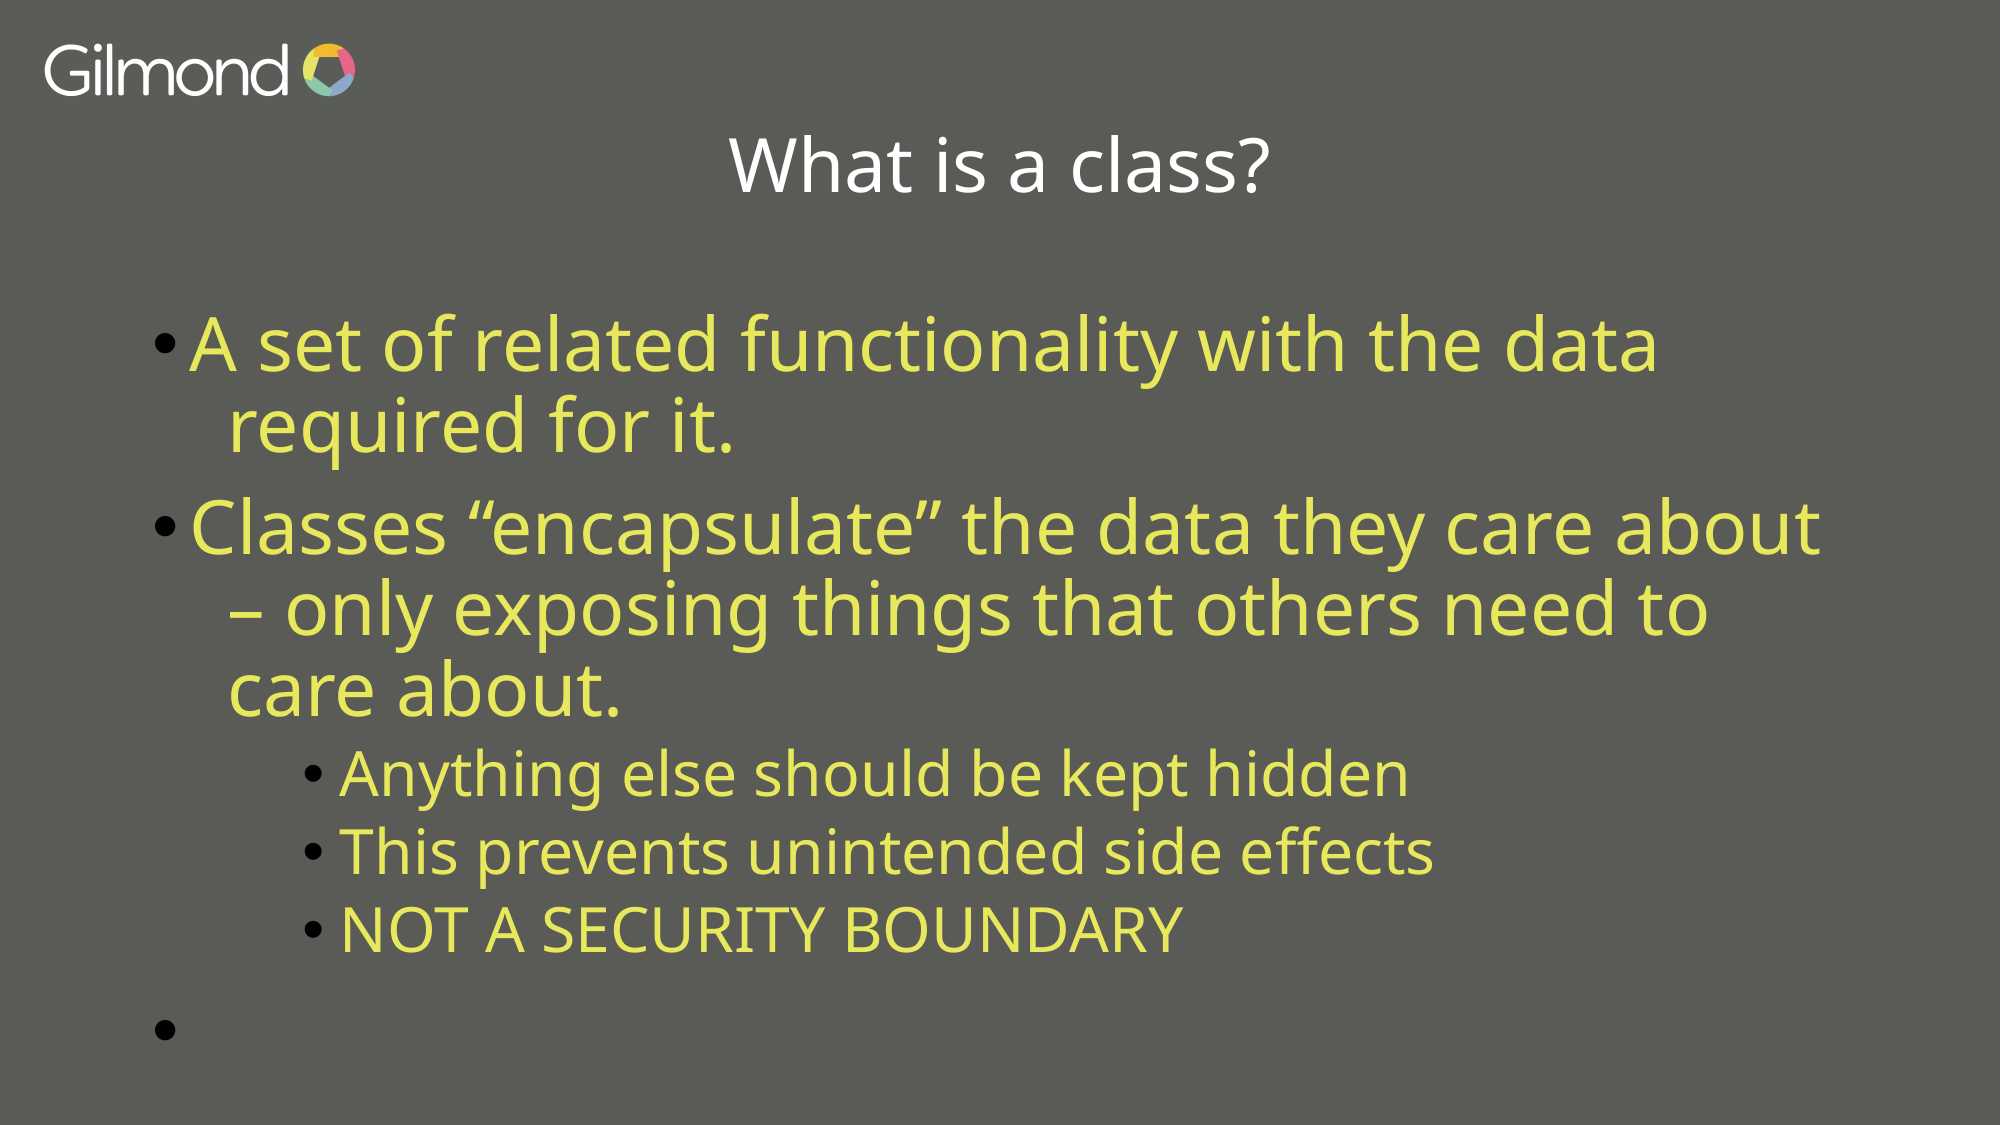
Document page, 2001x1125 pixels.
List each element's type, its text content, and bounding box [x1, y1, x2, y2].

list A set of related functionality with the data required for it. Classes “encapsulate” the data they care about – only exposing things that others need to care about. Anything else should be kept hidden This prevents unintended side effects NOT A SECURITY BOUNDARY [137, 299, 1863, 1014]
picture [0, 0, 399, 149]
title What is a class? [137, 59, 1863, 278]
